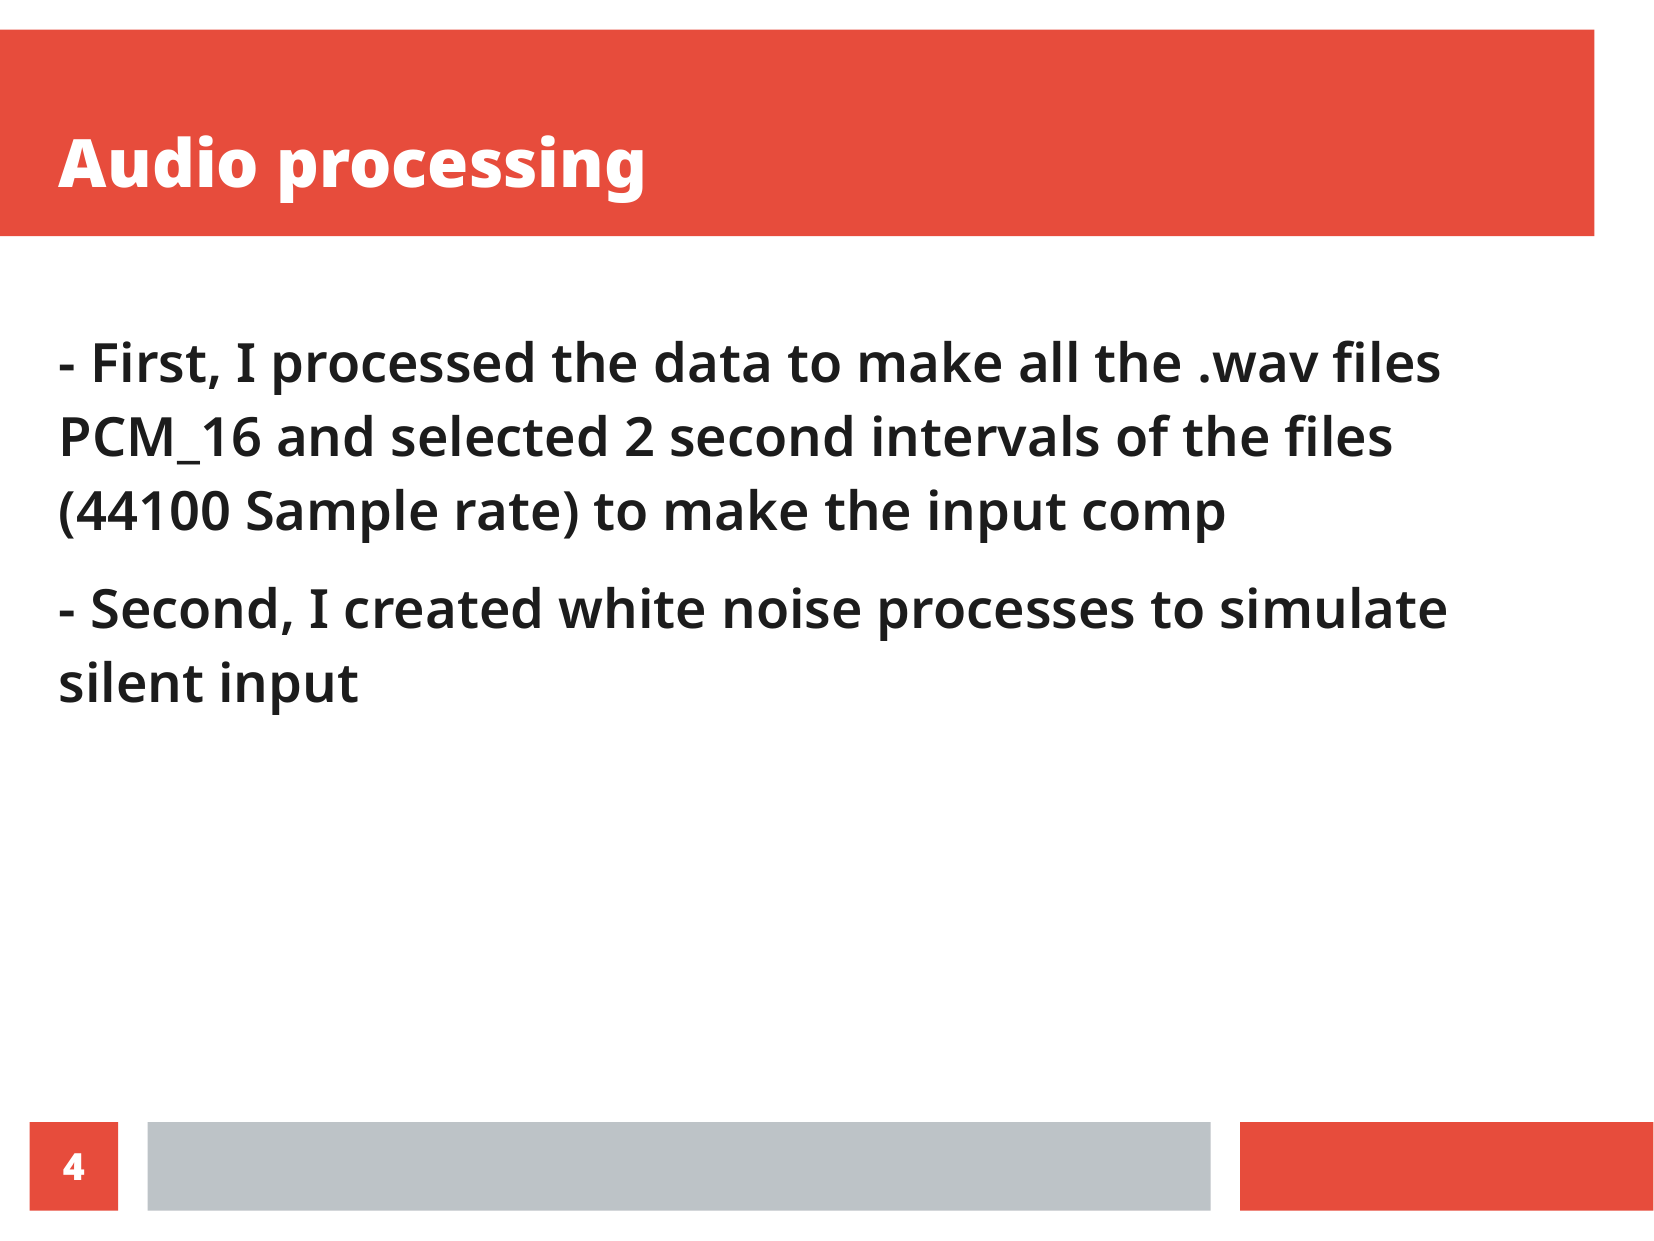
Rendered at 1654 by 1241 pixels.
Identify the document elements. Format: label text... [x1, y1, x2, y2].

title Audio processing [59, 59, 1595, 207]
list - First, I processed the data to make all the .wav files PCM_16 and selected 2 second intervals of the files (44100 Sample rate) to make the input comp - Second, I created white noise processes to simulate silent input [59, 324, 1565, 1093]
